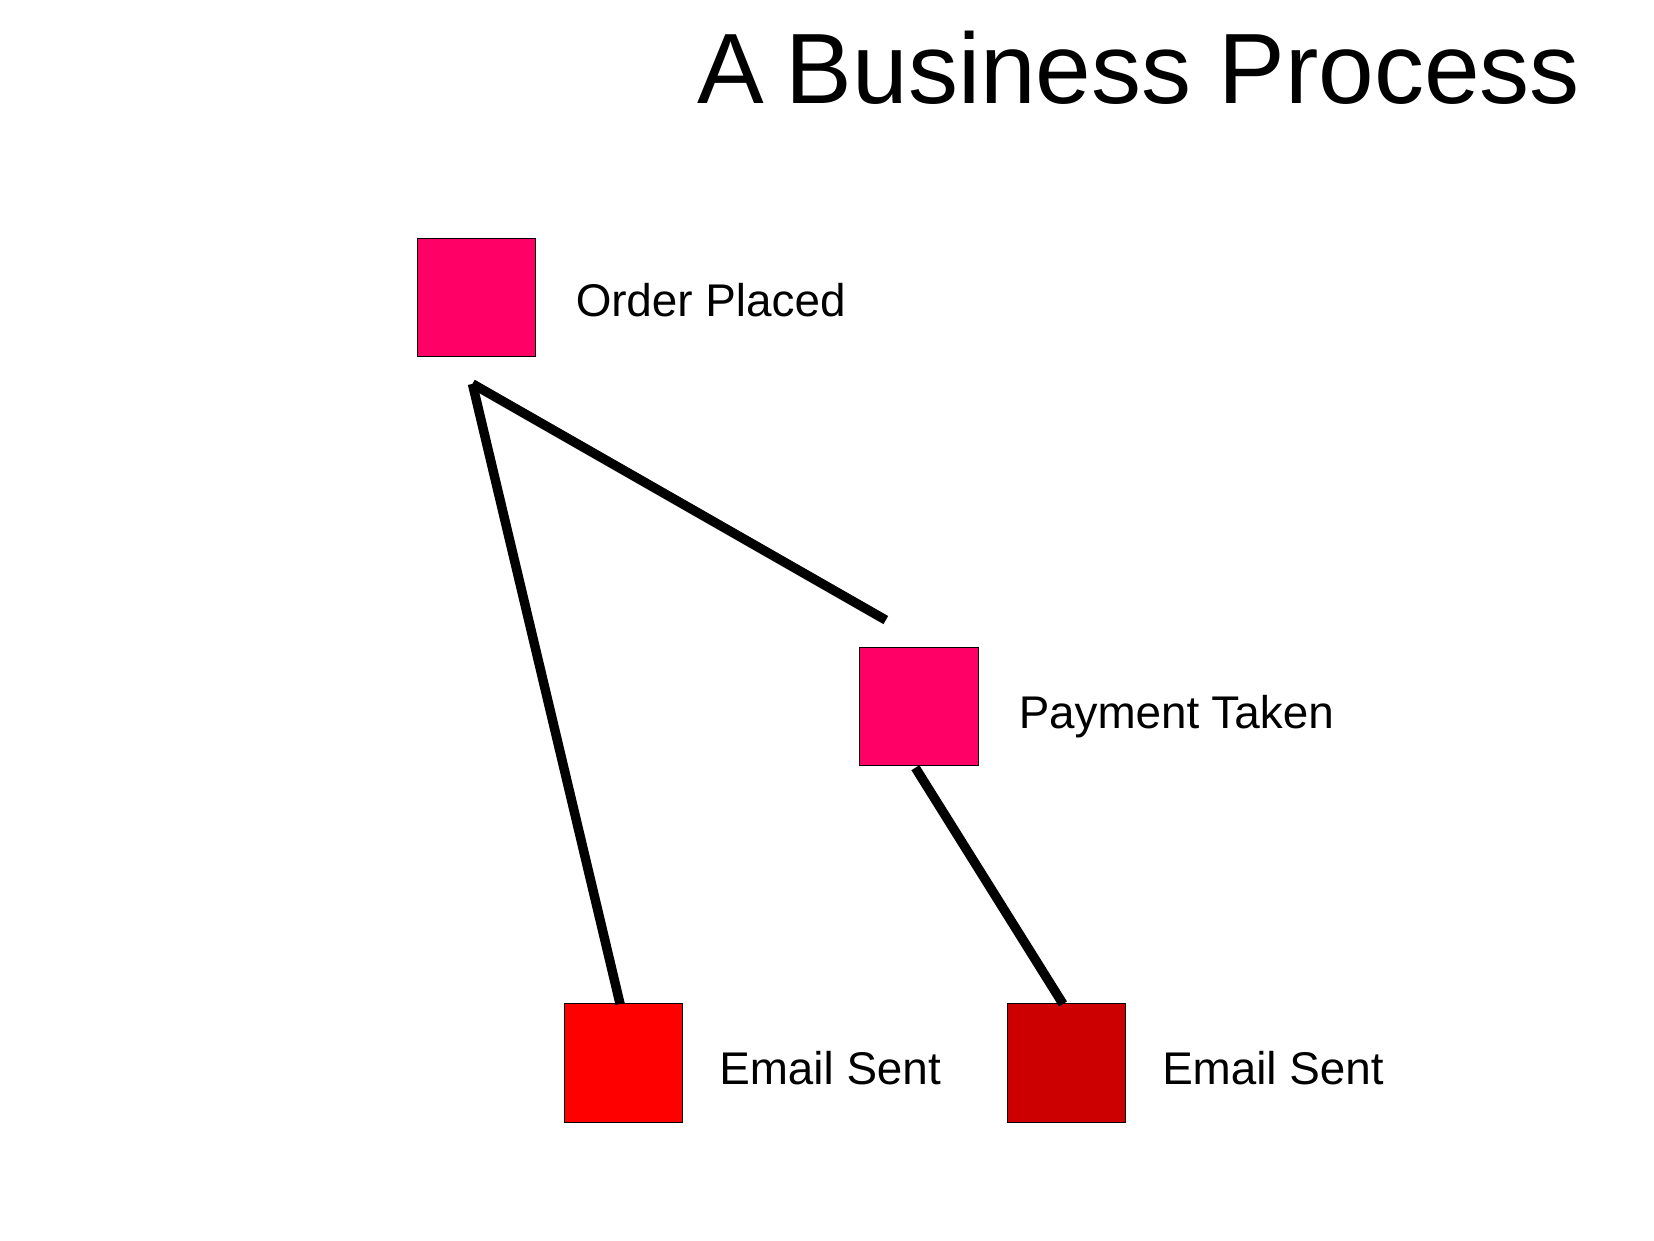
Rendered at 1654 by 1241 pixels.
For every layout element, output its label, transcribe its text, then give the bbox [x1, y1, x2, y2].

text_box Email Sent [1147, 1035, 1399, 1102]
text_box [564, 1003, 683, 1123]
text_box Payment Taken [1003, 679, 1349, 746]
text_box Email Sent [704, 1035, 956, 1102]
text_box Order Placed [561, 267, 861, 335]
text_box A Business Process [590, 5, 1654, 207]
text_box [859, 647, 979, 766]
text_box [1007, 1003, 1126, 1123]
text_box [417, 238, 536, 357]
